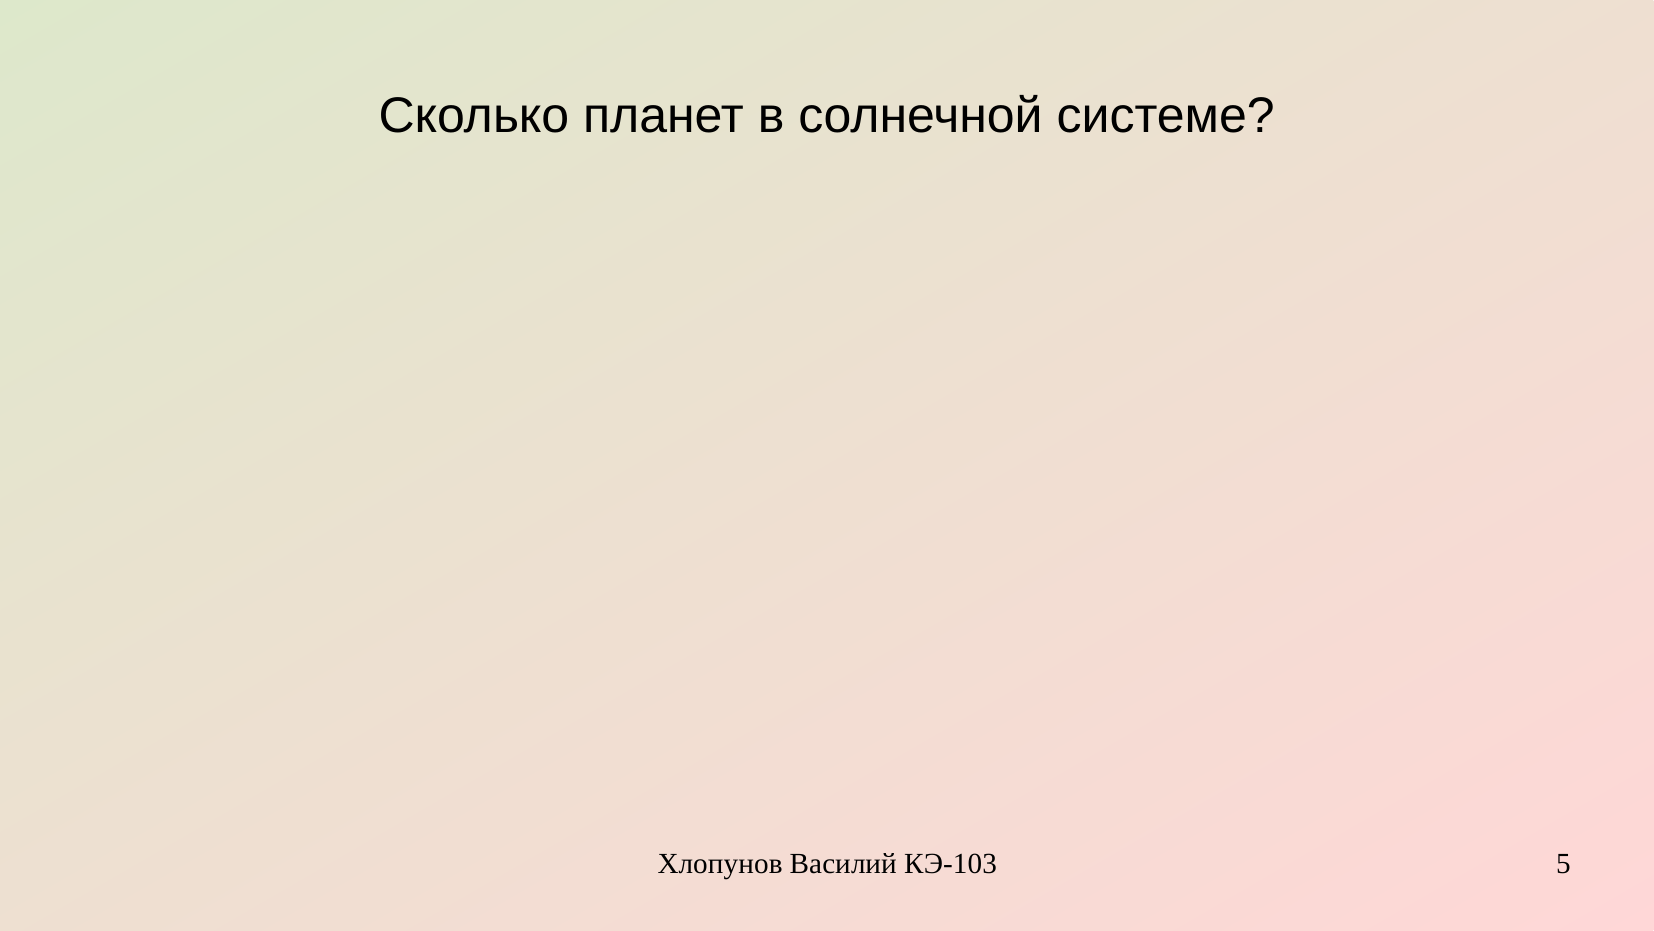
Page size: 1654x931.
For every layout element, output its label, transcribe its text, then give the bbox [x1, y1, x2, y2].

title Сколько планет в солнечной системе? [82, 37, 1571, 193]
